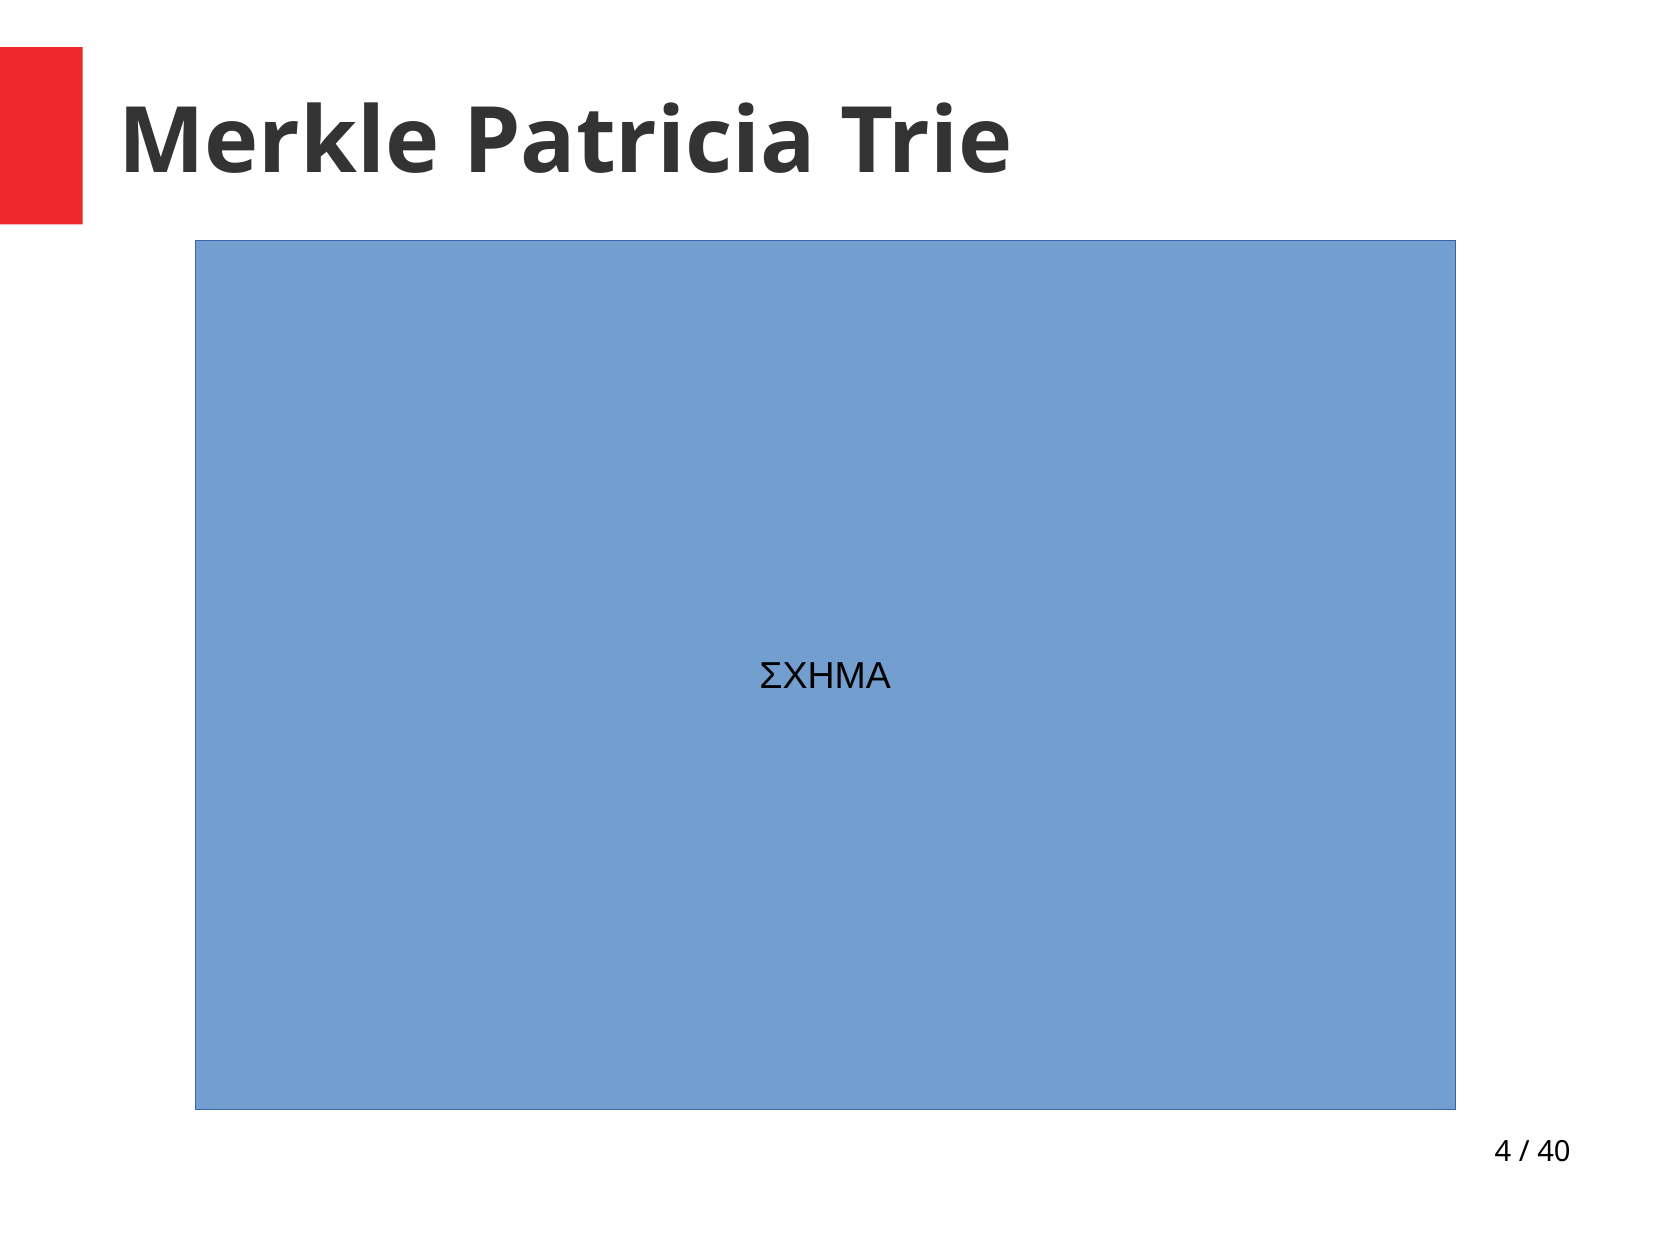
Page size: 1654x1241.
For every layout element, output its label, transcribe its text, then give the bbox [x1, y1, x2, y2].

title Merkle Patricia Trie [118, 33, 1571, 241]
text_box ΣΧΗΜΑ [195, 240, 1456, 1110]
